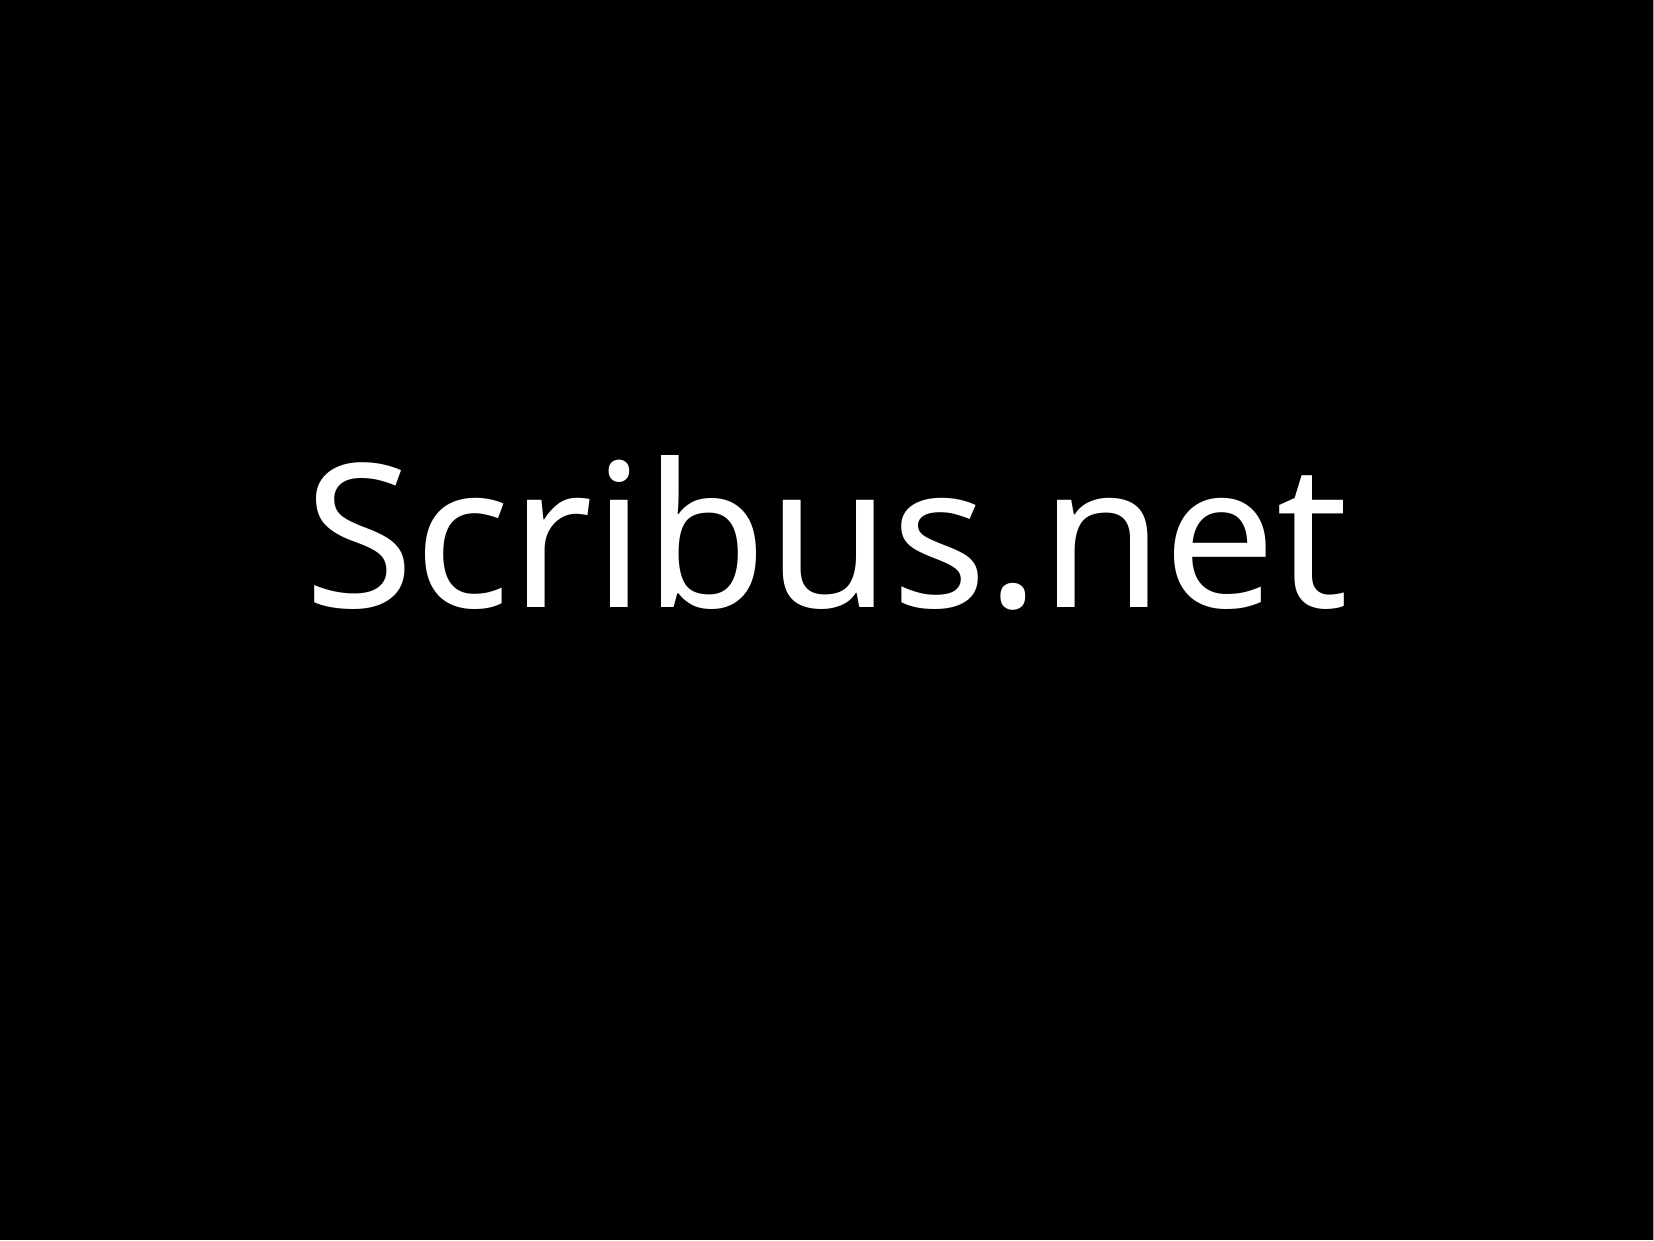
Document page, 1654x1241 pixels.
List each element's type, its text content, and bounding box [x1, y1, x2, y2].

subtitle Scribus.net [82, 49, 1571, 1010]
